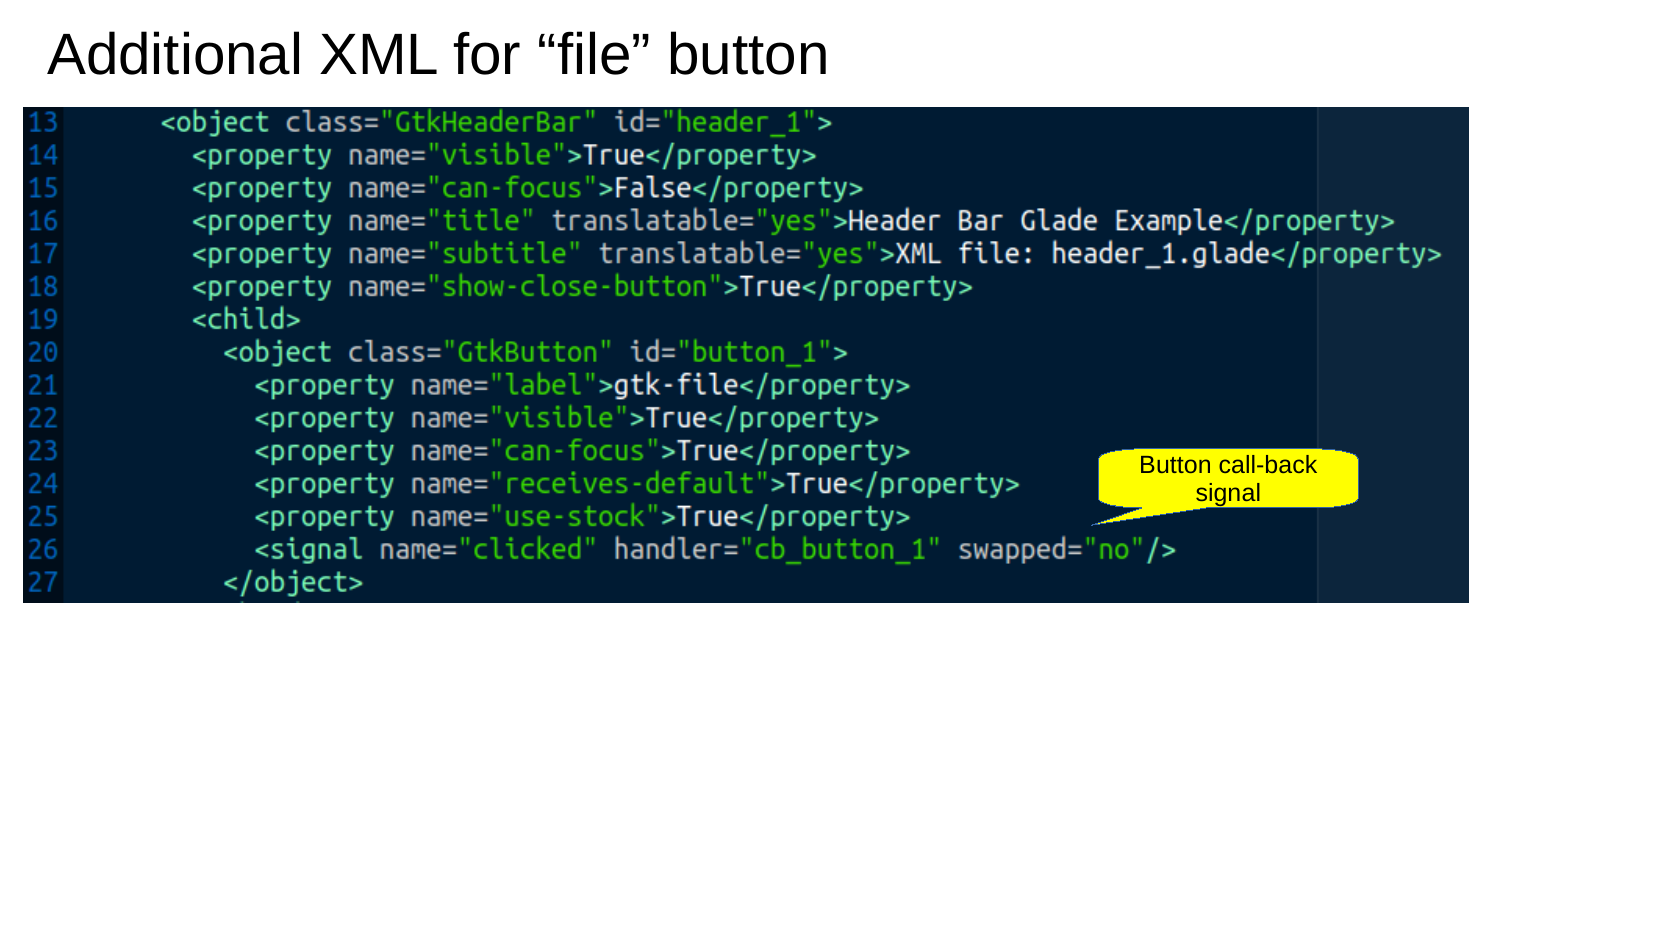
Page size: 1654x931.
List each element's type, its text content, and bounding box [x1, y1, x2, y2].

title Additional XML for “file” button [47, 16, 1571, 92]
picture [23, 107, 1469, 603]
text_box Button call-back signal [1091, 448, 1359, 526]
